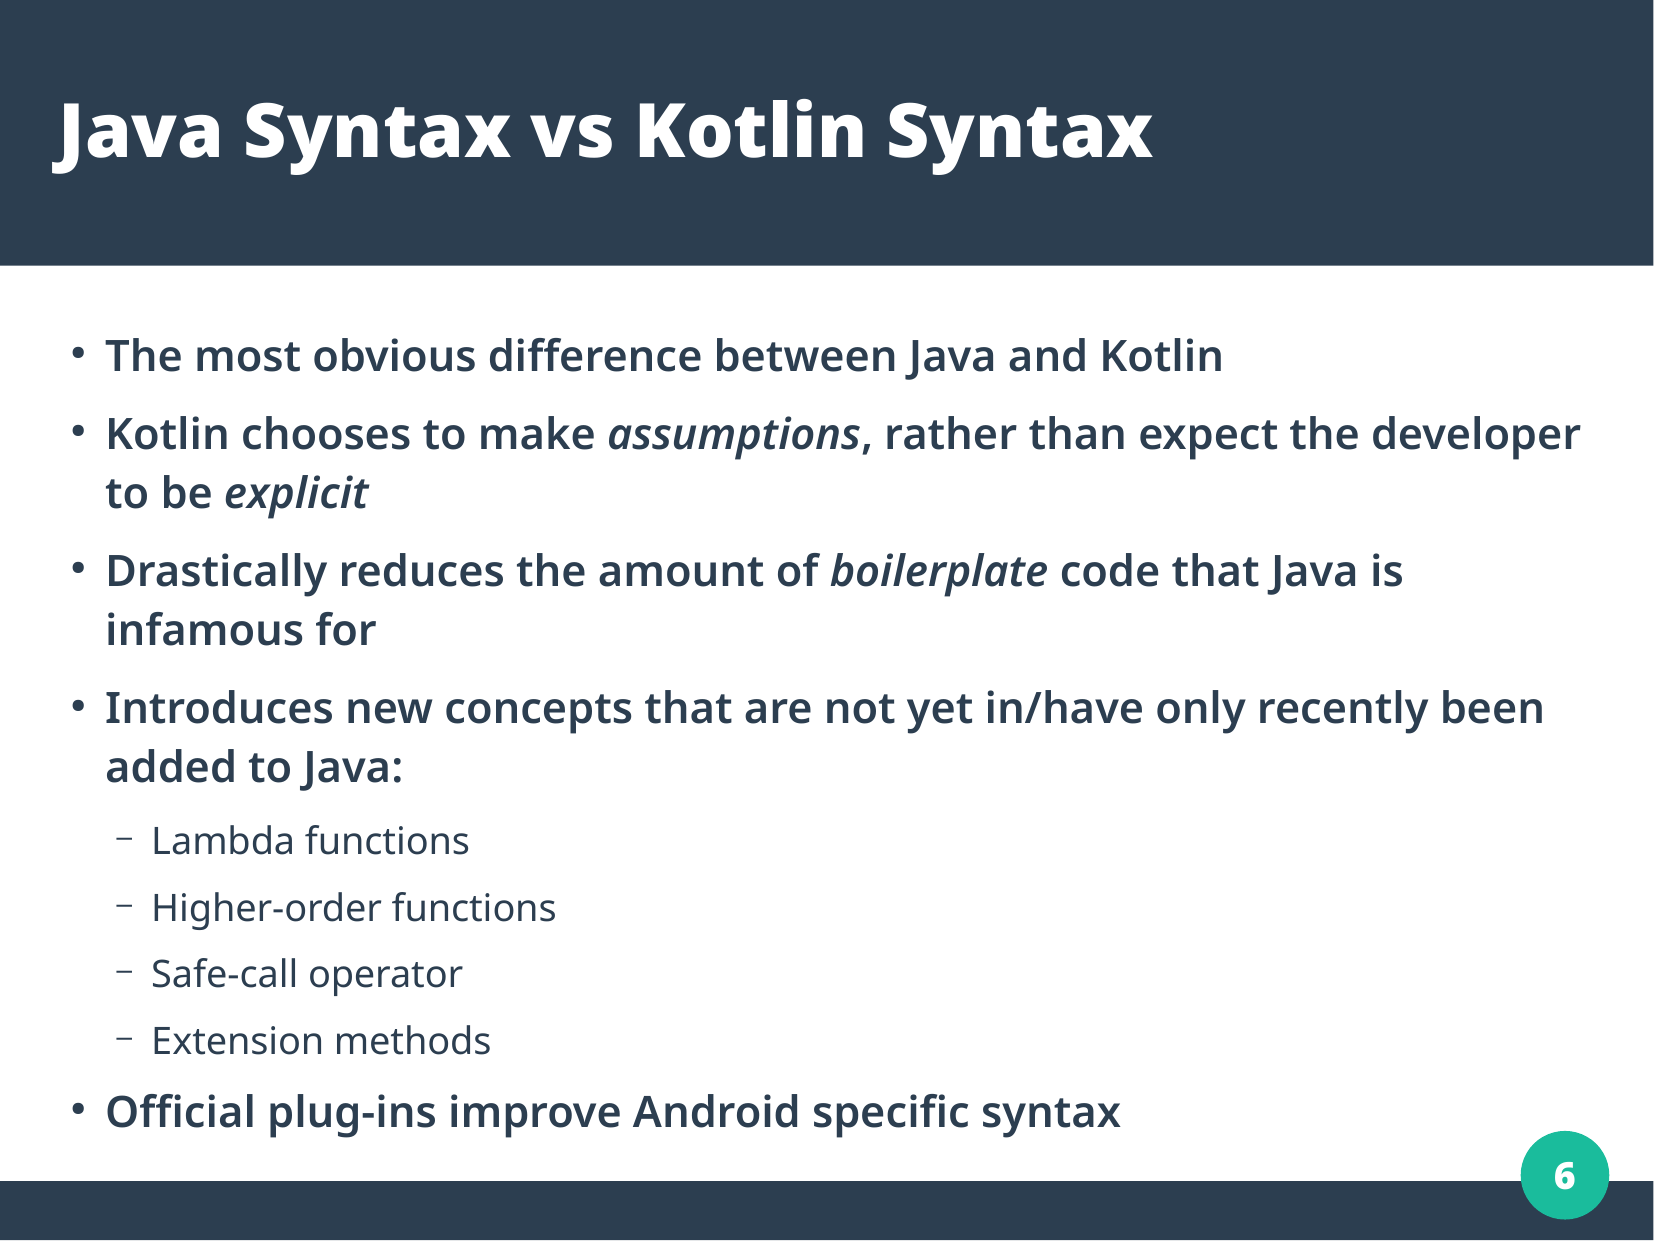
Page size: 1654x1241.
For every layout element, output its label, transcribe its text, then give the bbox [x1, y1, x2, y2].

list The most obvious difference between Java and Kotlin Kotlin chooses to make assumptions, rather than expect the developer to be explicit Drastically reduces the amount of boilerplate code that Java is infamous for Introduces new concepts that are not yet in/have only recently been added to Java: Lambda functions Higher-order functions Safe-call operator Extension methods Official plug-ins improve Android specific syntax [59, 324, 1595, 1152]
title Java Syntax vs Kotlin Syntax [59, 49, 1595, 207]
